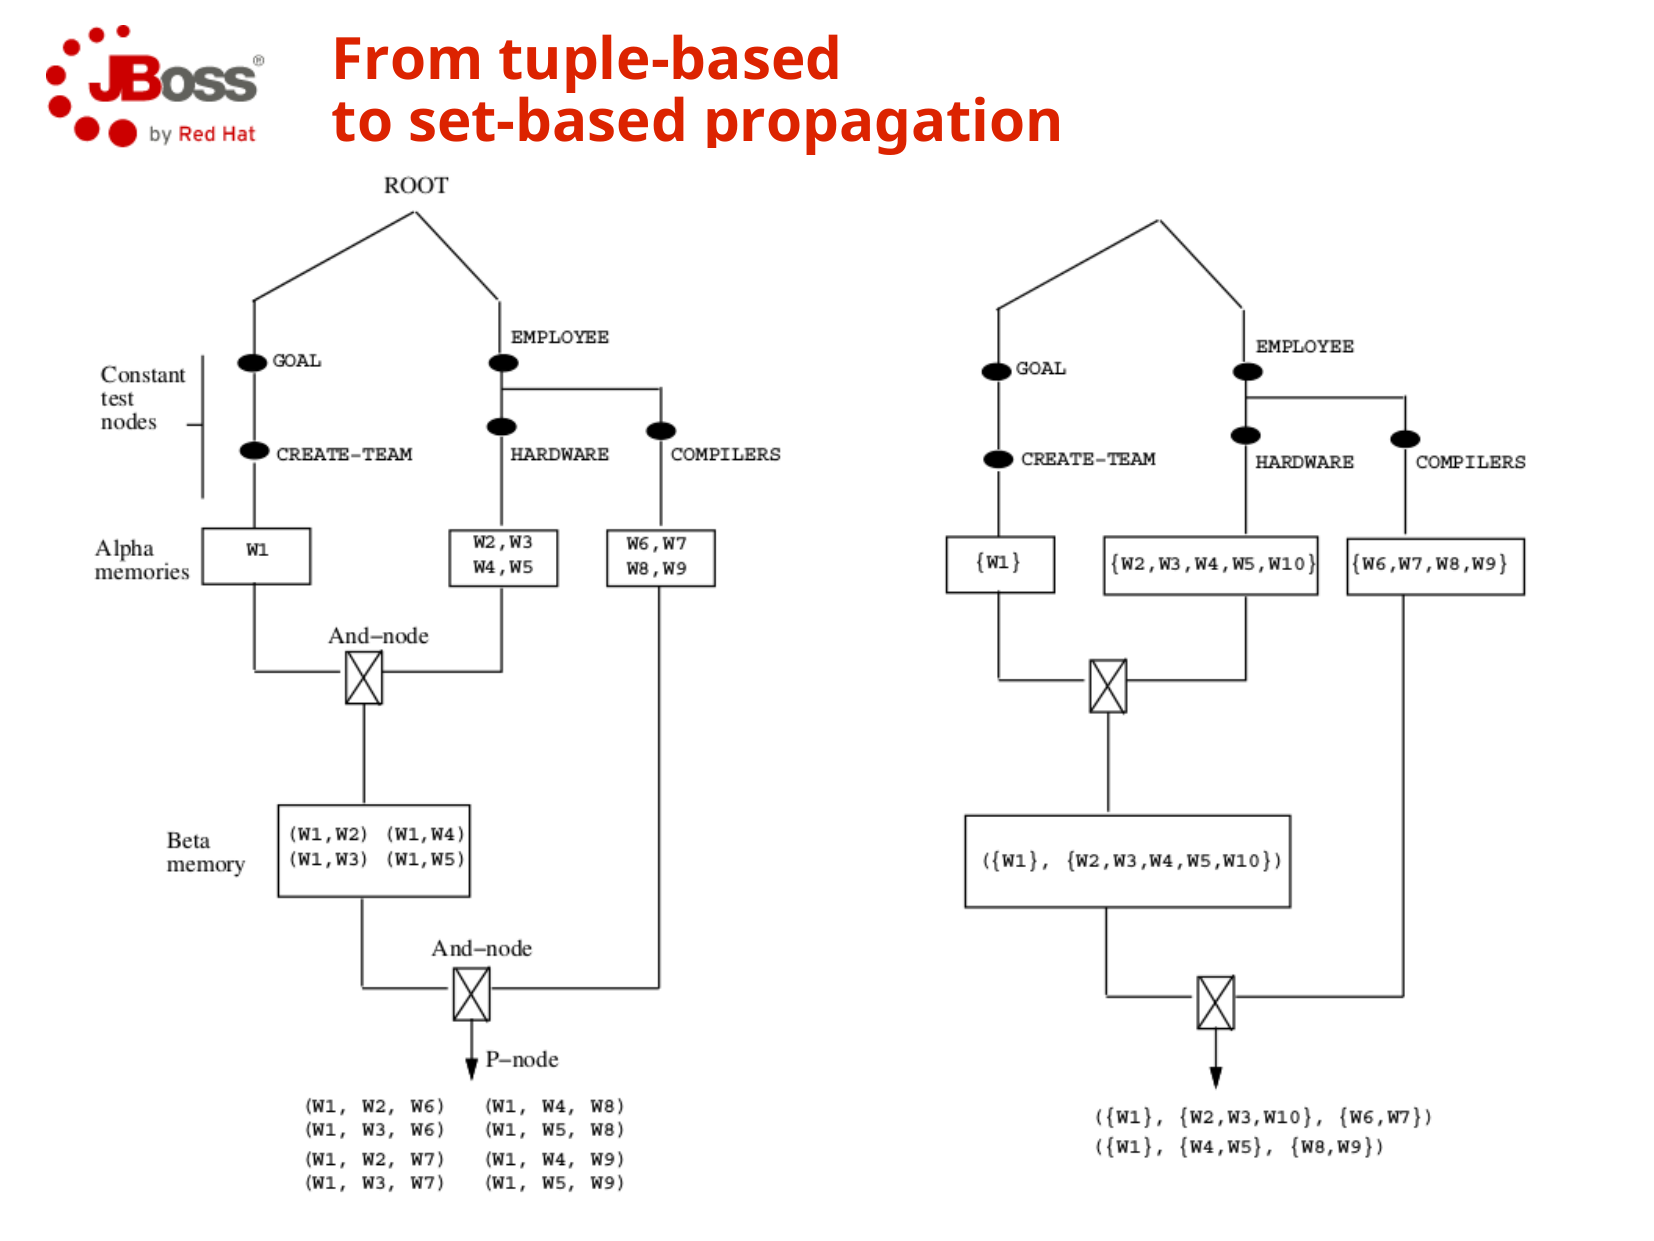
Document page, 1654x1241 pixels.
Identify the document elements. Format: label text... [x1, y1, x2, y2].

picture [932, 187, 1538, 1175]
title From tuple-based to set-based propagation [331, 25, 1538, 158]
picture [37, 25, 796, 1201]
